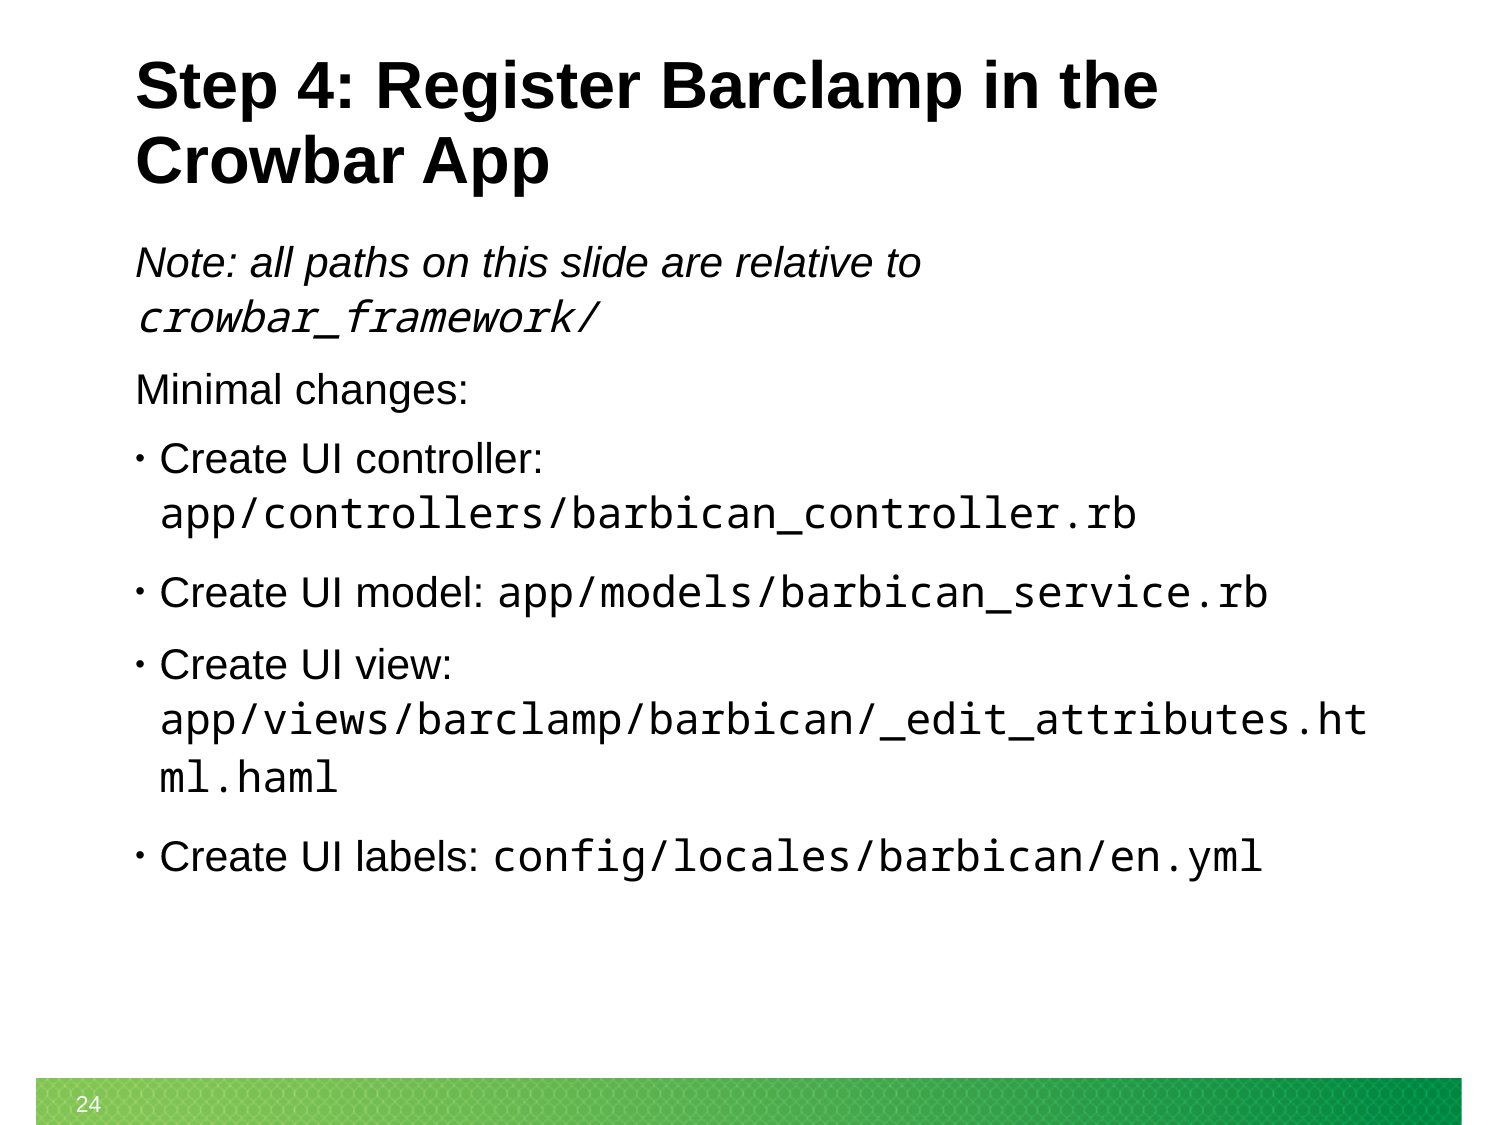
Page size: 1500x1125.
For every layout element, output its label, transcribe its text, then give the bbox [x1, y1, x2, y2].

picture [36, 1078, 1462, 1125]
list Note: all paths on this slide are relative to crowbar_framework/ Minimal changes: Create UI controller: app/controllers/barbican_controller.rb Create UI model: app/models/barbican_service.rb Create UI view: app/views/barclamp/barbican/_edit_attributes.html.haml Create UI labels: config/locales/barbican/en.yml [135, 238, 1372, 892]
title Step 4: Register Barclamp in the Crowbar App [135, 41, 1372, 204]
